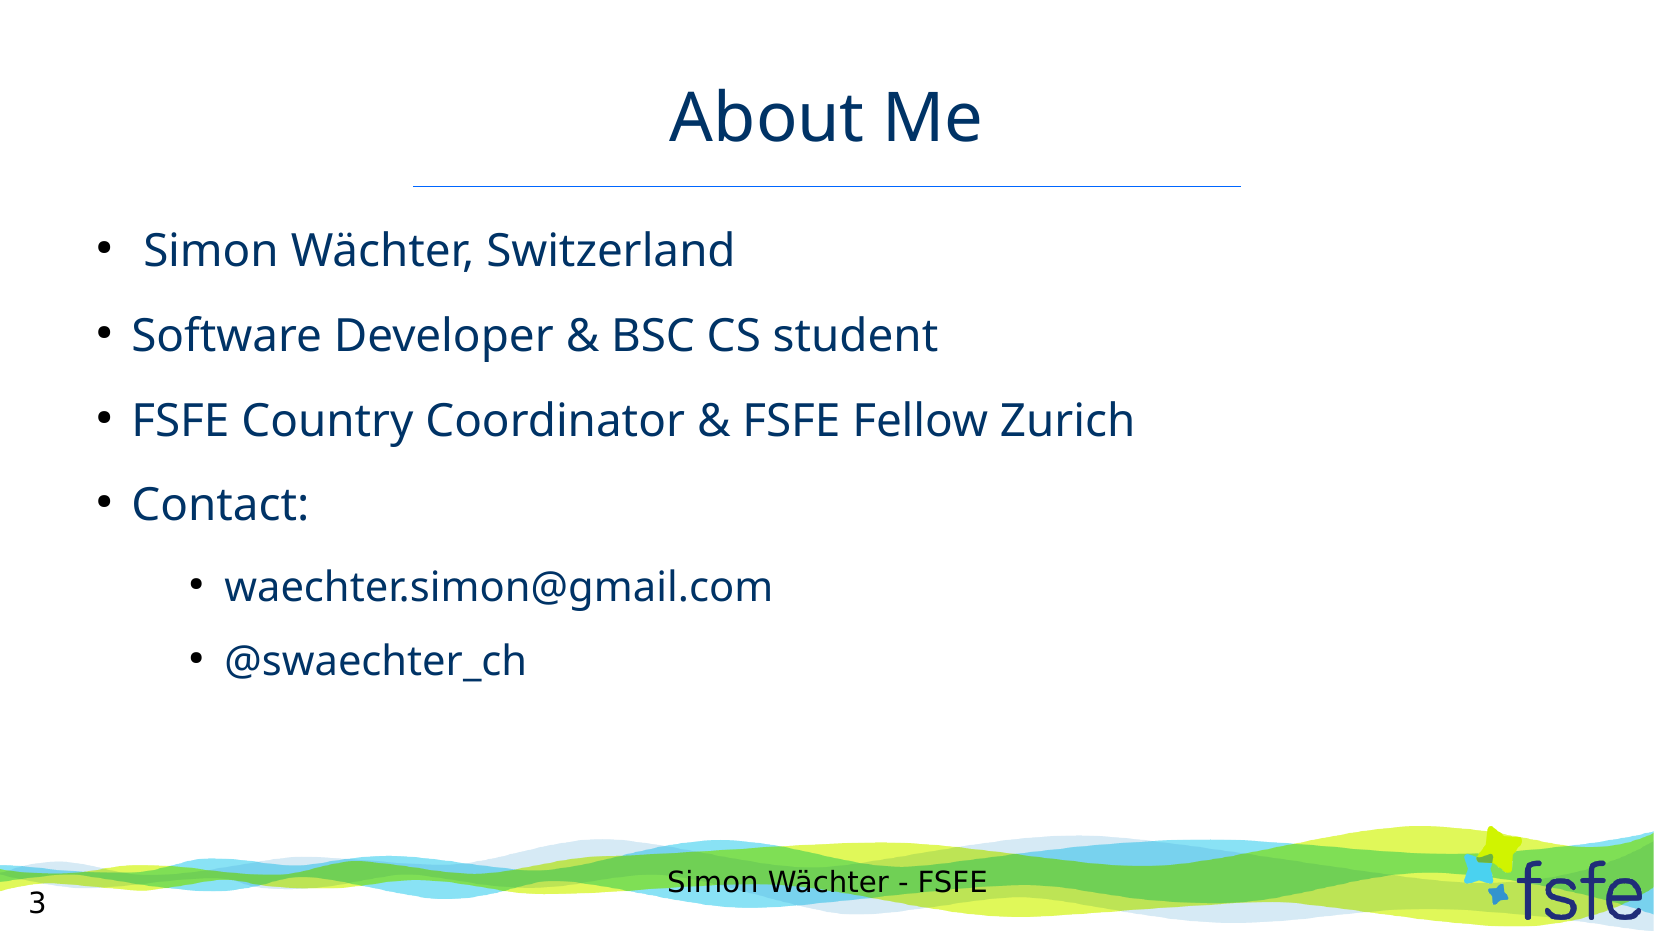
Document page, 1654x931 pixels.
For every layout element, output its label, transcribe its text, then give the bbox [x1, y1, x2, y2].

list Simon Wächter, Switzerland Software Developer & BSC CS student FSFE Country Coordinator & FSFE Fellow Zurich Contact: waechter.simon@gmail.com @swaechter_ch [82, 217, 1571, 758]
title About Me [82, 37, 1571, 193]
picture [0, 826, 1654, 931]
